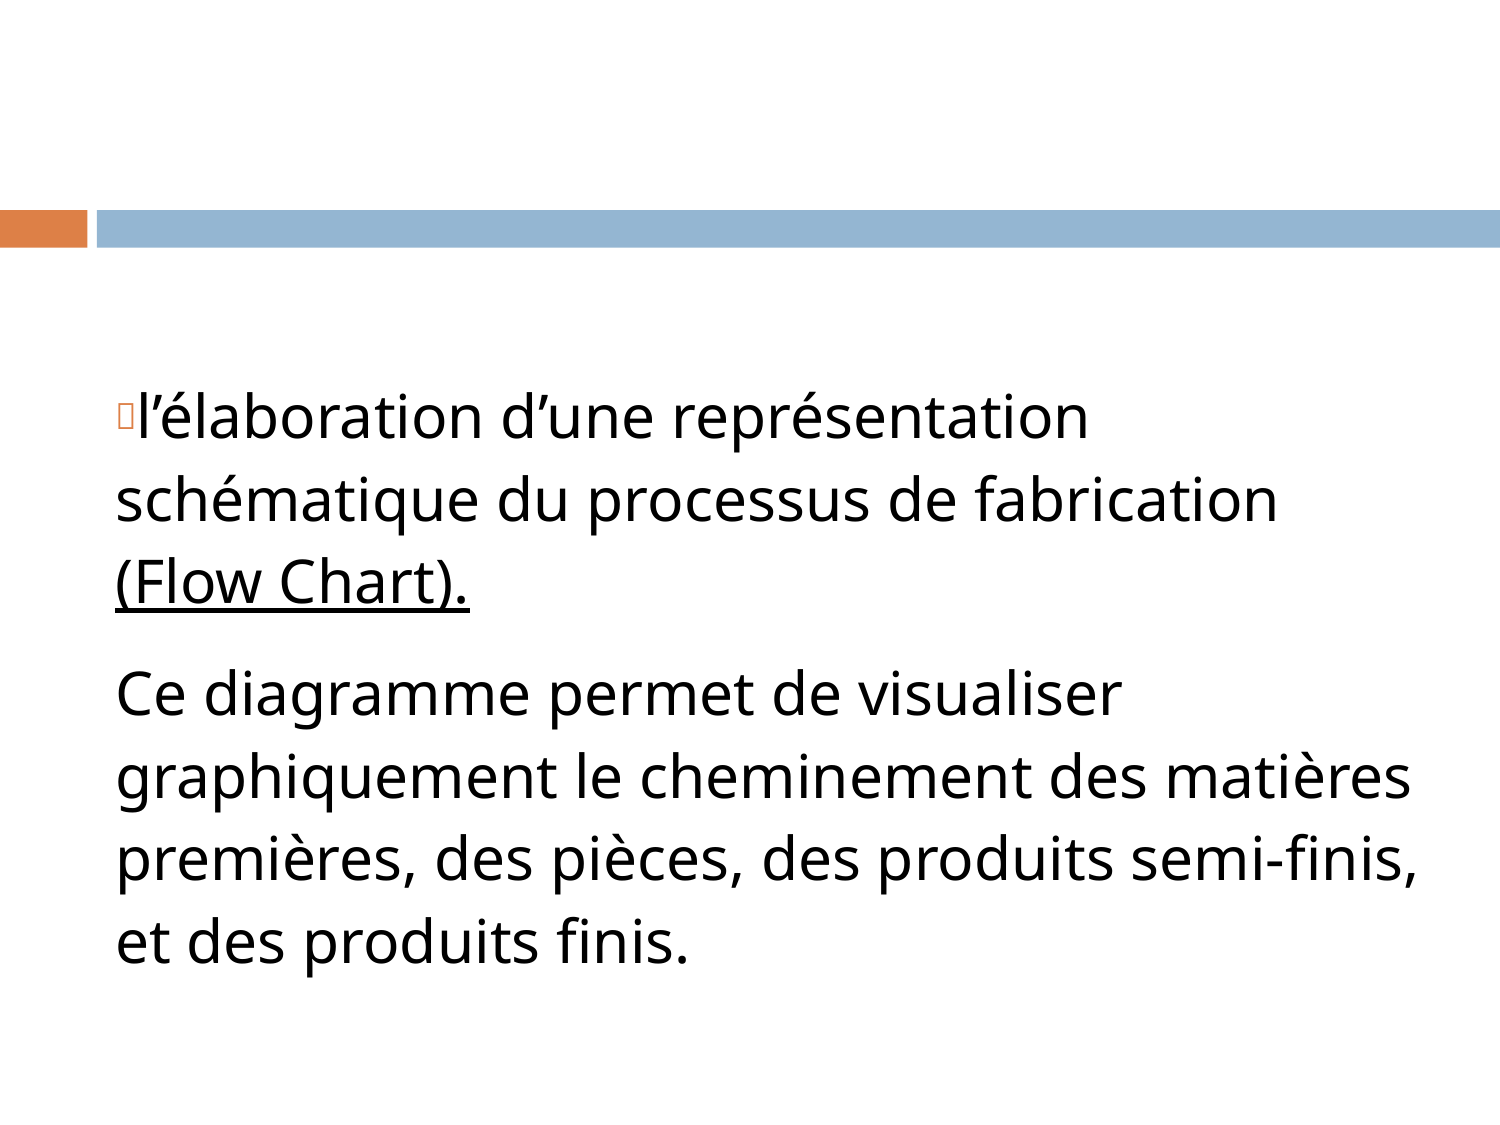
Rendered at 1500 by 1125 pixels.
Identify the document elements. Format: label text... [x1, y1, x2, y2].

list l’élaboration d’une représentation schématique du processus de fabrication (Flow Chart). Ce diagramme permet de visualiser graphiquement le cheminement des matières premières, des pièces, des produits semi-finis, et des produits finis. [100, 262, 1439, 1001]
